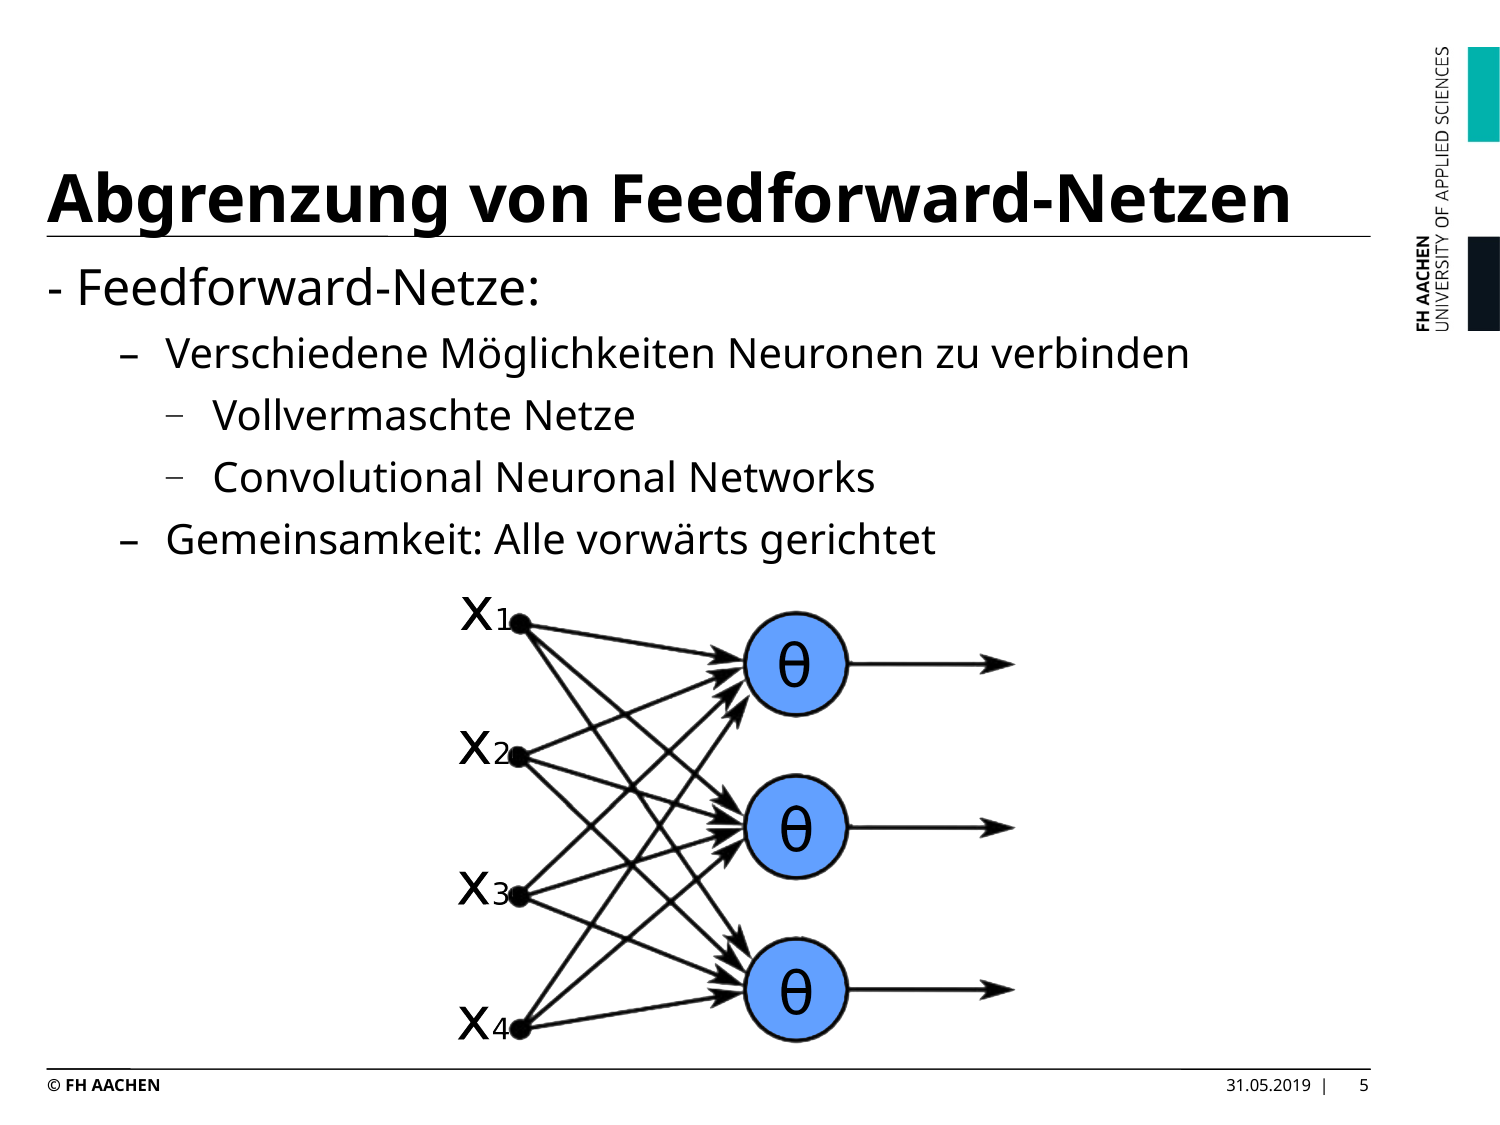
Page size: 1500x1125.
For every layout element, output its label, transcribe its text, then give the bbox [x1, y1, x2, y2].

title Abgrenzung von Feedforward-Netzen [47, 76, 1371, 237]
picture [452, 566, 1016, 1045]
picture [1404, 47, 1500, 331]
list - Feedforward-Netze: Verschiedene Möglichkeiten Neuronen zu verbinden Vollvermaschte Netze Convolutional Neuronal Networks Gemeinsamkeit: Alle vorwärts gerichtet [47, 255, 1371, 1047]
